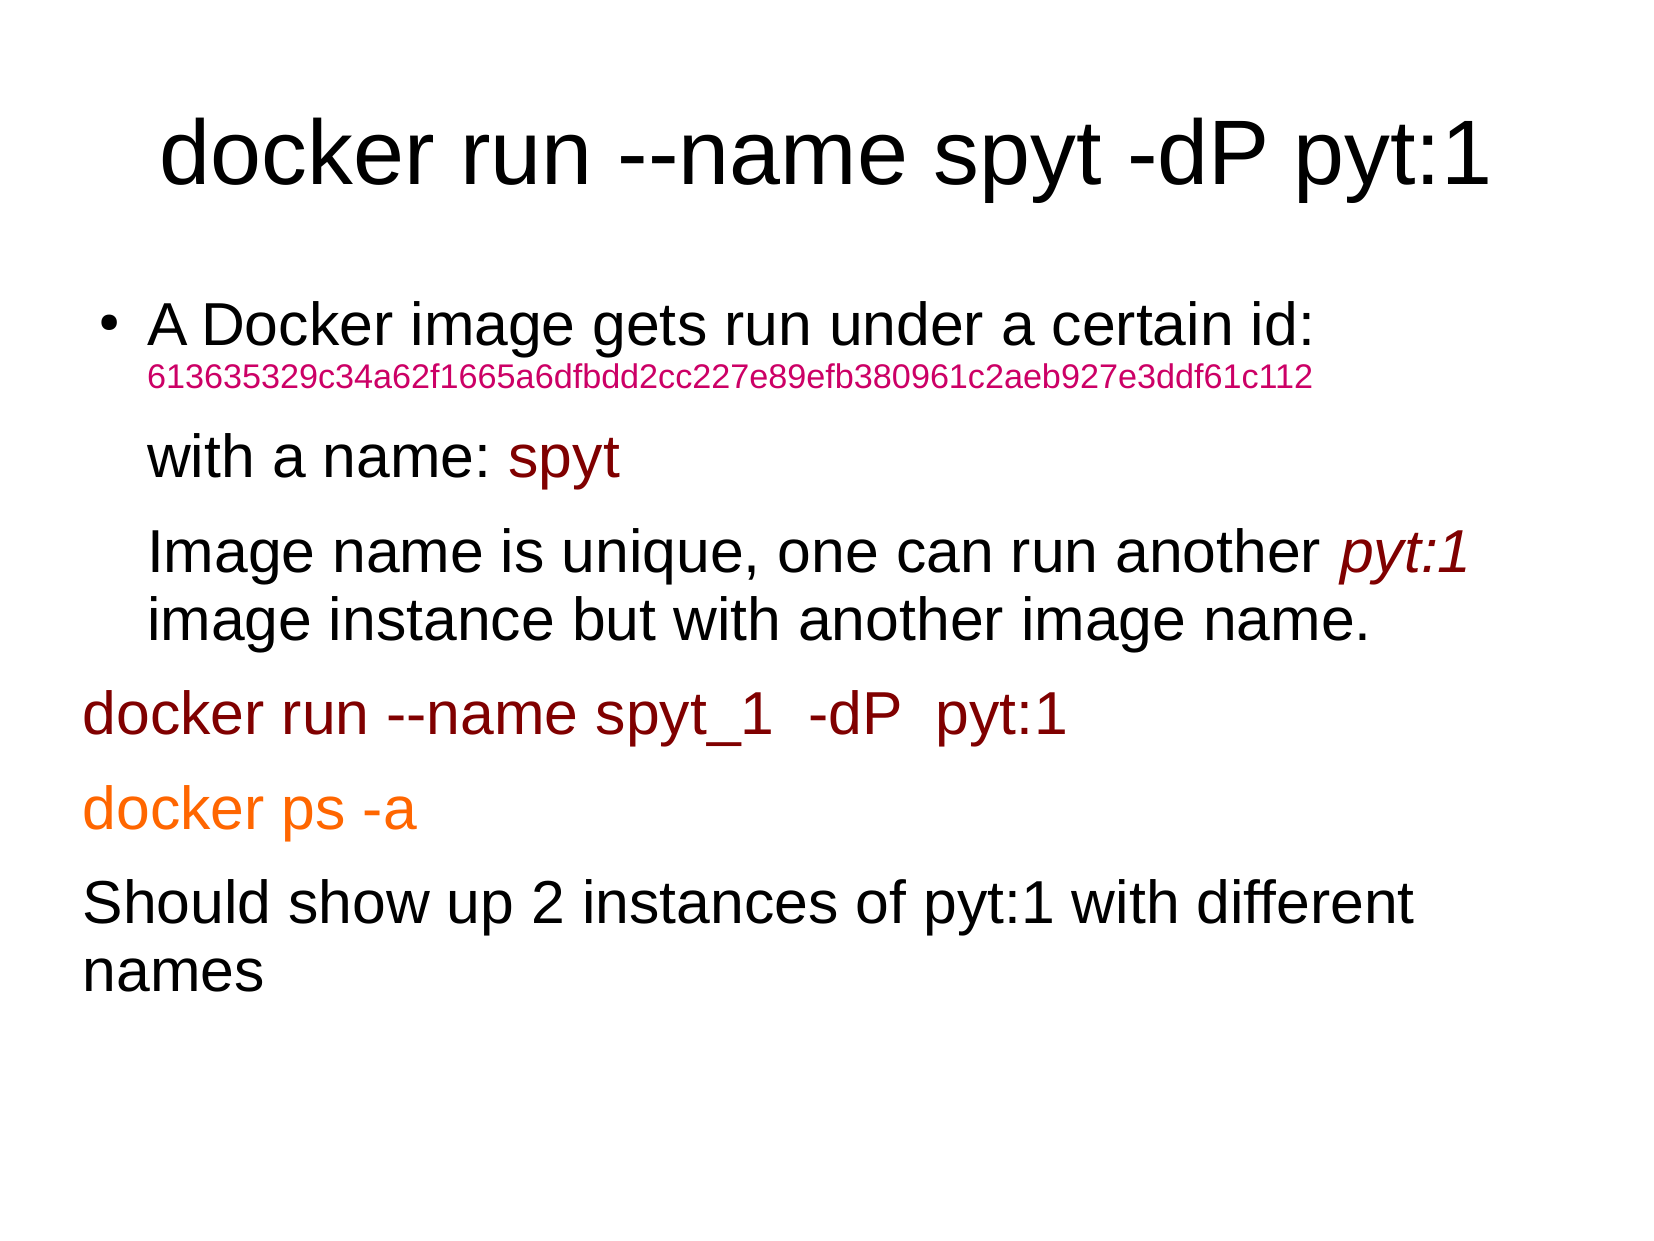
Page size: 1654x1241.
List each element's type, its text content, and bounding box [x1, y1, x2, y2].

list A Docker image gets run under a certain id: 613635329c34a62f1665a6dfbdd2cc227e89efb380961c2aeb927e3ddf61c112 with a name: spyt Image name is unique, one can run another pyt:1 image instance but with another image name. docker run --name spyt_1 -dP pyt:1 docker ps -a Should show up 2 instances of pyt:1 with different names [82, 290, 1571, 1010]
title docker run --name spyt -dP pyt:1 [82, 49, 1571, 257]
